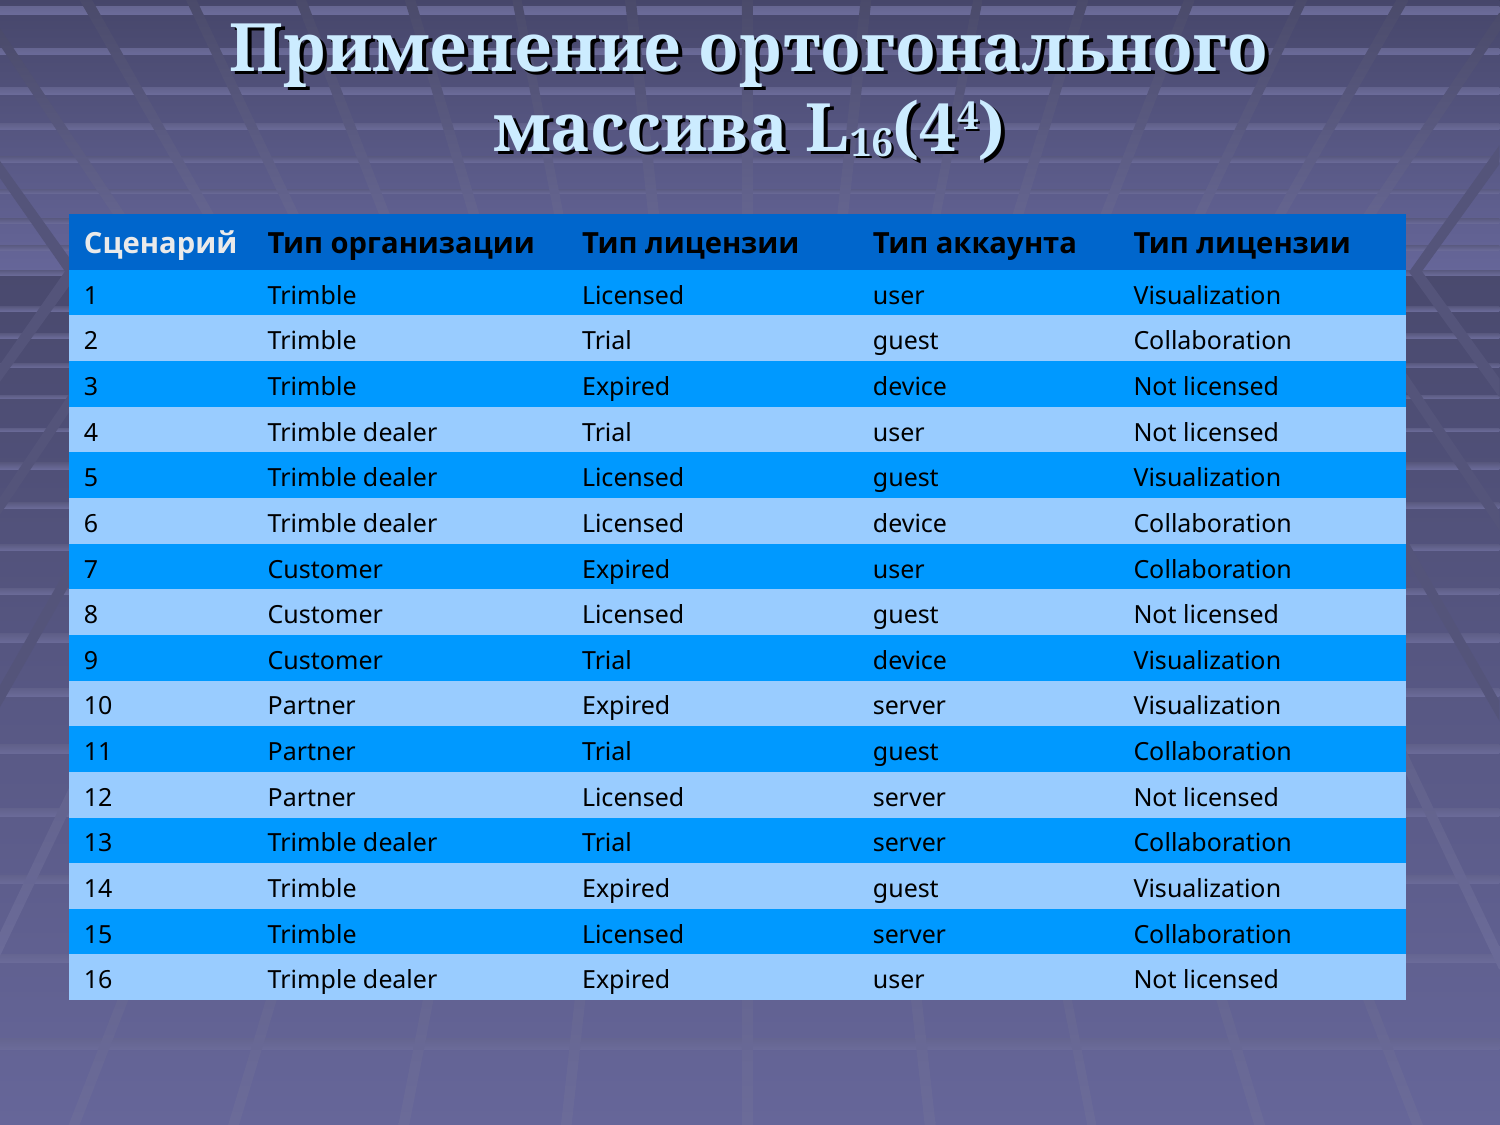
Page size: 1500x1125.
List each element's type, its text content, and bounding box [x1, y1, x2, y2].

table_cell 12 [69, 772, 253, 818]
table_cell Trial [567, 315, 858, 361]
table_cell device [858, 361, 1119, 407]
table_cell 5 [69, 452, 253, 498]
table_cell Not licensed [1119, 407, 1406, 452]
table_cell Visualization [1119, 863, 1406, 909]
table_cell 16 [69, 954, 253, 1000]
table_cell Trimble [253, 909, 567, 954]
table_cell Collaboration [1119, 909, 1406, 954]
table_cell Licensed [567, 589, 858, 635]
table_cell device [858, 498, 1119, 544]
table_cell 13 [69, 818, 253, 863]
table_cell user [858, 544, 1119, 589]
table_cell Visualization [1119, 452, 1406, 498]
table_cell 15 [69, 909, 253, 954]
table_cell guest [858, 589, 1119, 635]
table_cell Trial [567, 407, 858, 452]
table_cell Trimble dealer [253, 498, 567, 544]
table_cell user [858, 270, 1119, 315]
table_cell Partner [253, 681, 567, 726]
table_cell Trimble [253, 863, 567, 909]
table_cell Visualization [1119, 681, 1406, 726]
table_cell Licensed [567, 270, 858, 315]
table_cell Collaboration [1119, 726, 1406, 772]
table_cell Trimble dealer [253, 407, 567, 452]
table_header Сценарий [69, 214, 253, 270]
table_cell Expired [567, 544, 858, 589]
table_cell Trimble dealer [253, 818, 567, 863]
table_cell server [858, 681, 1119, 726]
table_cell 14 [69, 863, 253, 909]
table_cell 2 [69, 315, 253, 361]
table_cell Customer [253, 635, 567, 681]
table_cell Trial [567, 818, 858, 863]
table_cell Licensed [567, 772, 858, 818]
table_cell Visualization [1119, 270, 1406, 315]
table_cell Licensed [567, 498, 858, 544]
table_cell 10 [69, 681, 253, 726]
table_cell Not licensed [1119, 589, 1406, 635]
table_cell Collaboration [1119, 818, 1406, 863]
table_cell Trial [567, 635, 858, 681]
table_cell Not licensed [1119, 361, 1406, 407]
table_cell Trimble [253, 315, 567, 361]
table_cell server [858, 772, 1119, 818]
table_cell Licensed [567, 452, 858, 498]
table_cell user [858, 407, 1119, 452]
table_header Тип лицензии [1119, 214, 1406, 270]
table_header Тип лицензии [567, 214, 858, 270]
table_cell 8 [69, 589, 253, 635]
table_cell guest [858, 315, 1119, 361]
table_cell Visualization [1119, 635, 1406, 681]
table_cell Trimble [253, 270, 567, 315]
table_cell 4 [69, 407, 253, 452]
table_cell Partner [253, 726, 567, 772]
table_cell Expired [567, 361, 858, 407]
table_cell Trimble [253, 361, 567, 407]
table_cell Collaboration [1119, 498, 1406, 544]
table_cell Expired [567, 954, 858, 1000]
table_cell Trimple dealer [253, 954, 567, 1000]
table_cell guest [858, 863, 1119, 909]
table_cell Expired [567, 863, 858, 909]
table_cell guest [858, 726, 1119, 772]
table_header Тип аккаунта [858, 214, 1119, 270]
table_cell 6 [69, 498, 253, 544]
table_cell Collaboration [1119, 315, 1406, 361]
table_cell Not licensed [1119, 772, 1406, 818]
table_cell 11 [69, 726, 253, 772]
table_cell Licensed [567, 909, 858, 954]
table_cell user [858, 954, 1119, 1000]
table_cell Expired [567, 681, 858, 726]
table_cell 7 [69, 544, 253, 589]
table_cell Customer [253, 589, 567, 635]
table_cell Trimble dealer [253, 452, 567, 498]
table_cell device [858, 635, 1119, 681]
table_cell server [858, 818, 1119, 863]
table_cell server [858, 909, 1119, 954]
table_cell 9 [69, 635, 253, 681]
table_cell 1 [69, 270, 253, 315]
table_cell 3 [69, 361, 253, 407]
table_cell guest [858, 452, 1119, 498]
table_cell Trial [567, 726, 858, 772]
table_cell Customer [253, 544, 567, 589]
table_header Тип организации [253, 214, 567, 270]
table_cell Collaboration [1119, 544, 1406, 589]
table_cell Partner [253, 772, 567, 818]
table_cell Not licensed [1119, 954, 1406, 1000]
title Применение ортогонального массива L16(44) [74, 0, 1424, 184]
